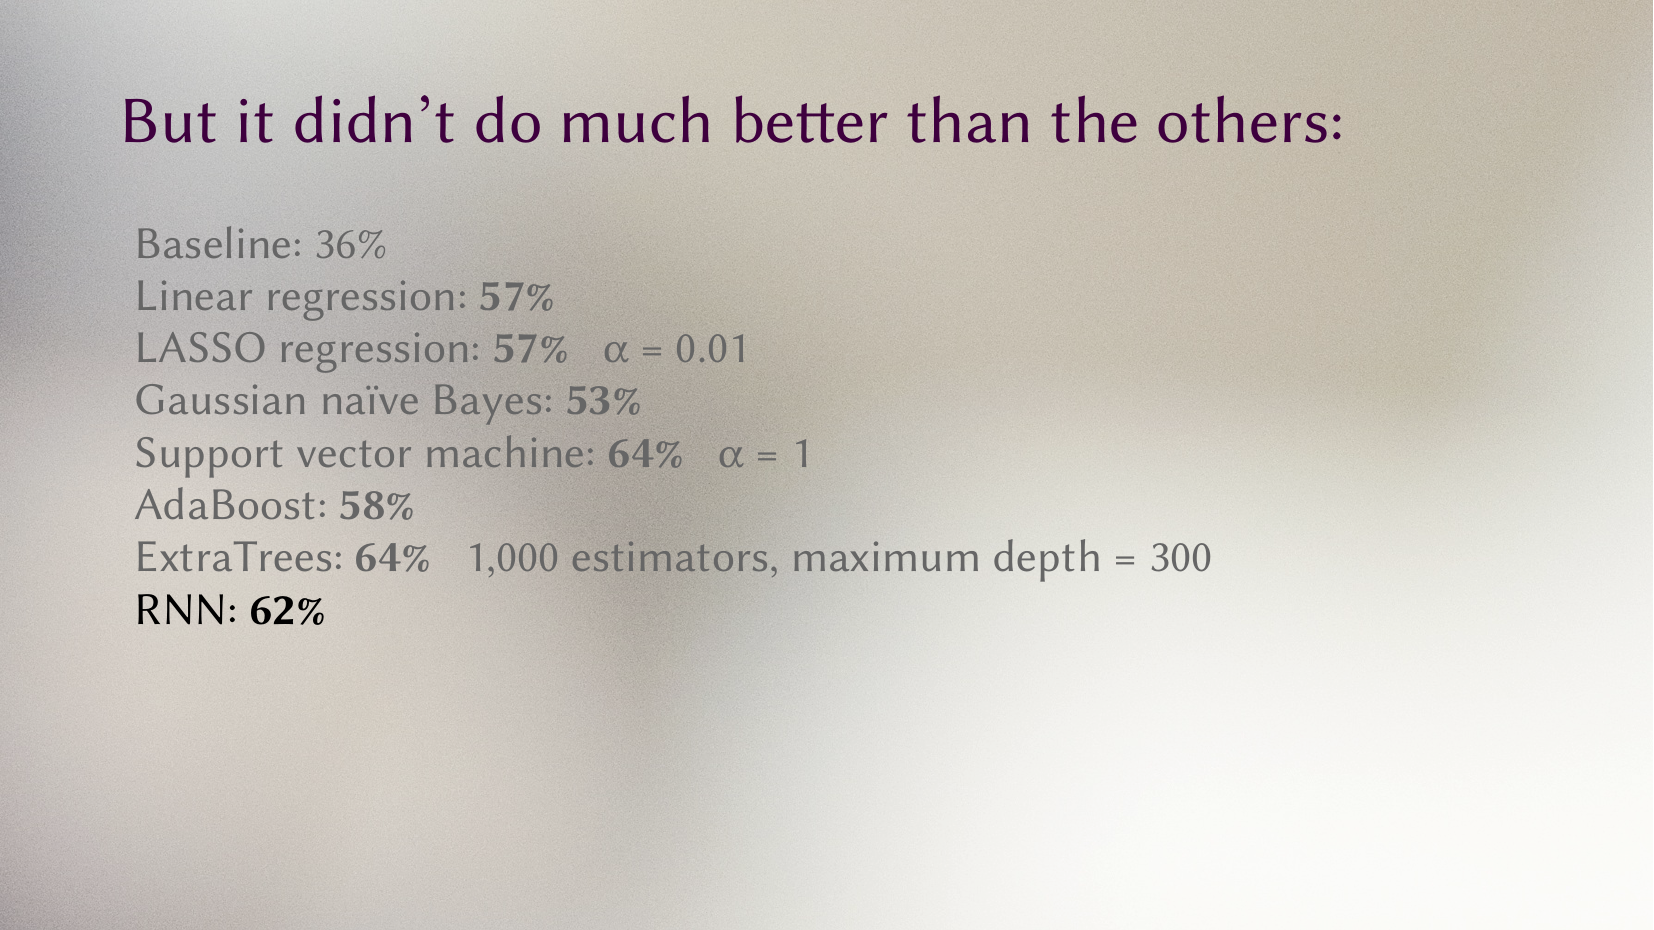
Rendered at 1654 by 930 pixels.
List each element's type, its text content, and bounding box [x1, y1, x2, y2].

text_box Baseline: 36% Linear regression: 57% LASSO regression: 57% α = 0.01 Gaussian naïve Bayes: 53% Support vector machine: 64% α = 1 AdaBoost: 58% ExtraTrees: 64% 1,000 estimators, maximum depth = 300 RNN: 62% [119, 209, 1425, 643]
text_box But it didn’t do much better than the others: [104, 74, 1560, 285]
